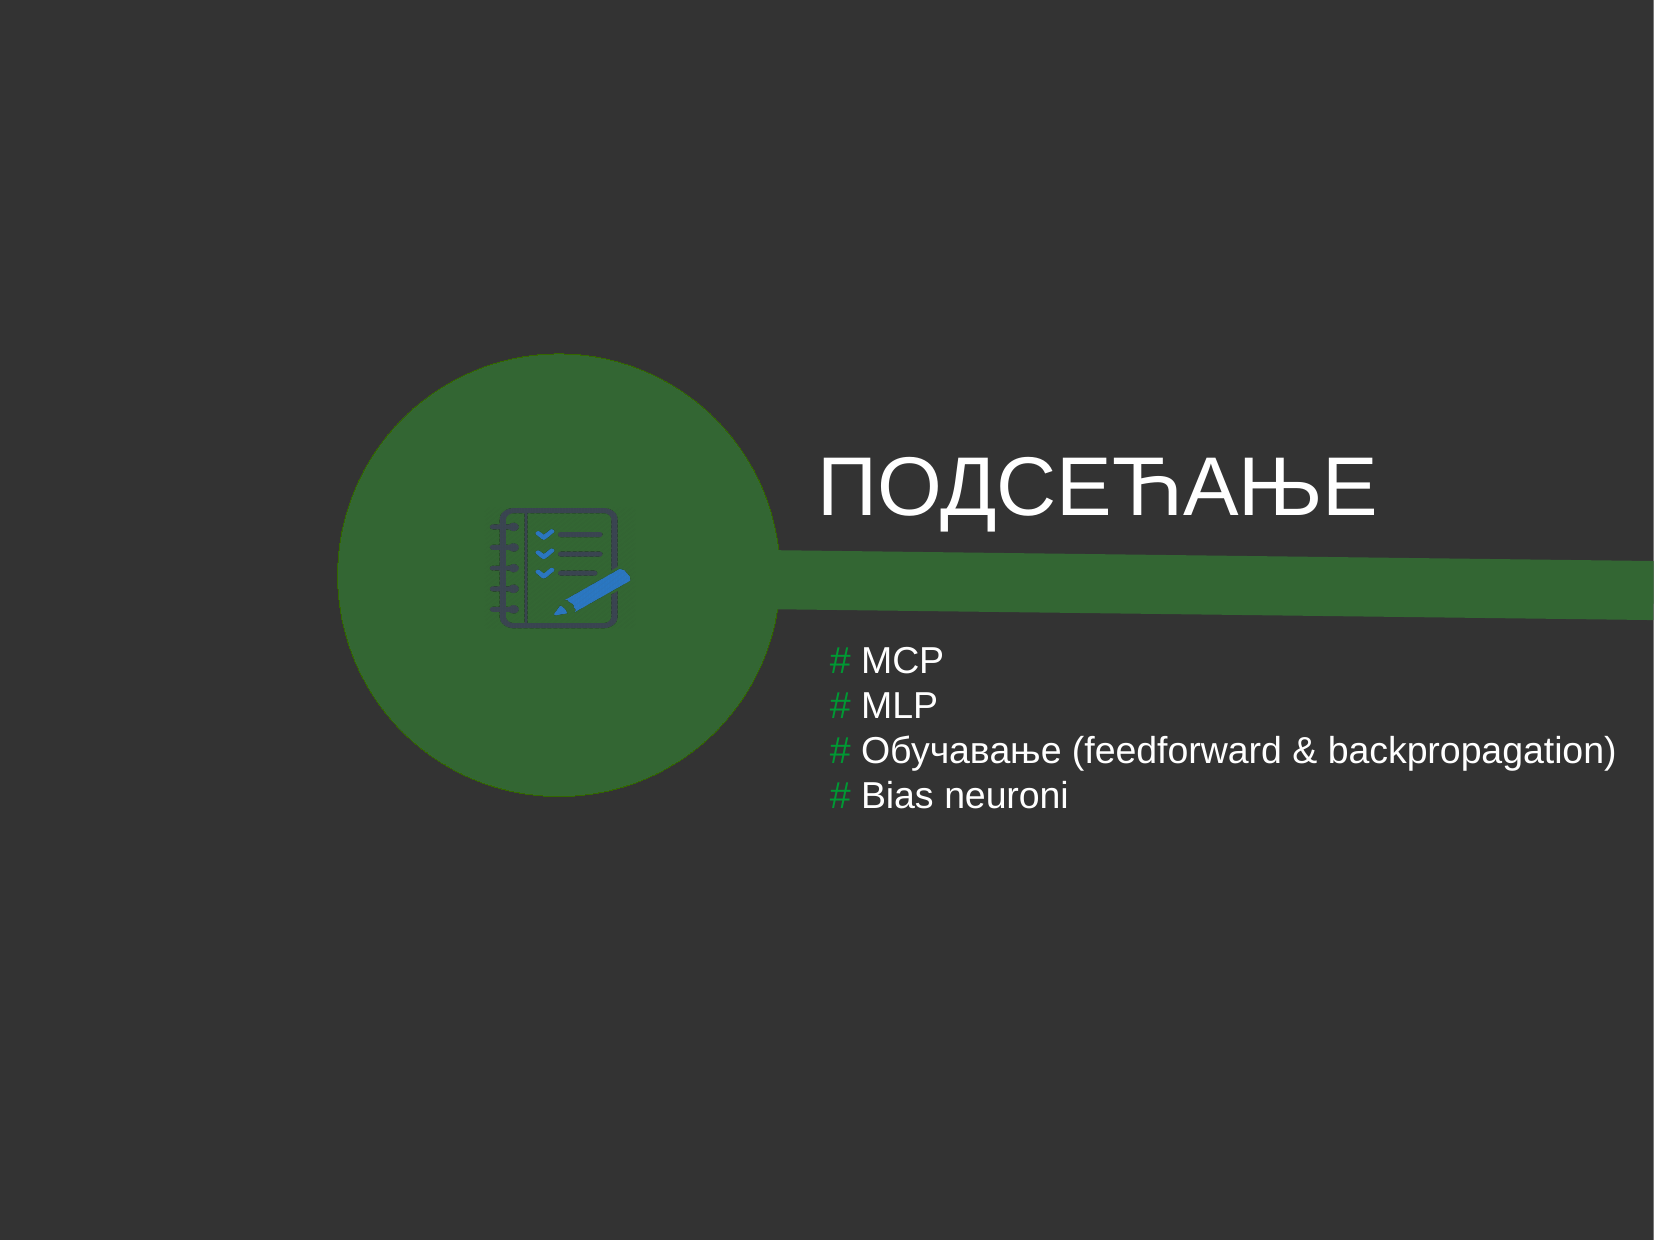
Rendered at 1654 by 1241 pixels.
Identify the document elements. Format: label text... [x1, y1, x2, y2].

text_box # MCP # MLP # Обучавање (feedforward & backpropagation) # Bias neuroni [814, 628, 1654, 945]
text_box [337, 353, 779, 797]
text_box ПОДСЕЋАЊЕ [803, 425, 1571, 545]
picture [484, 507, 636, 629]
